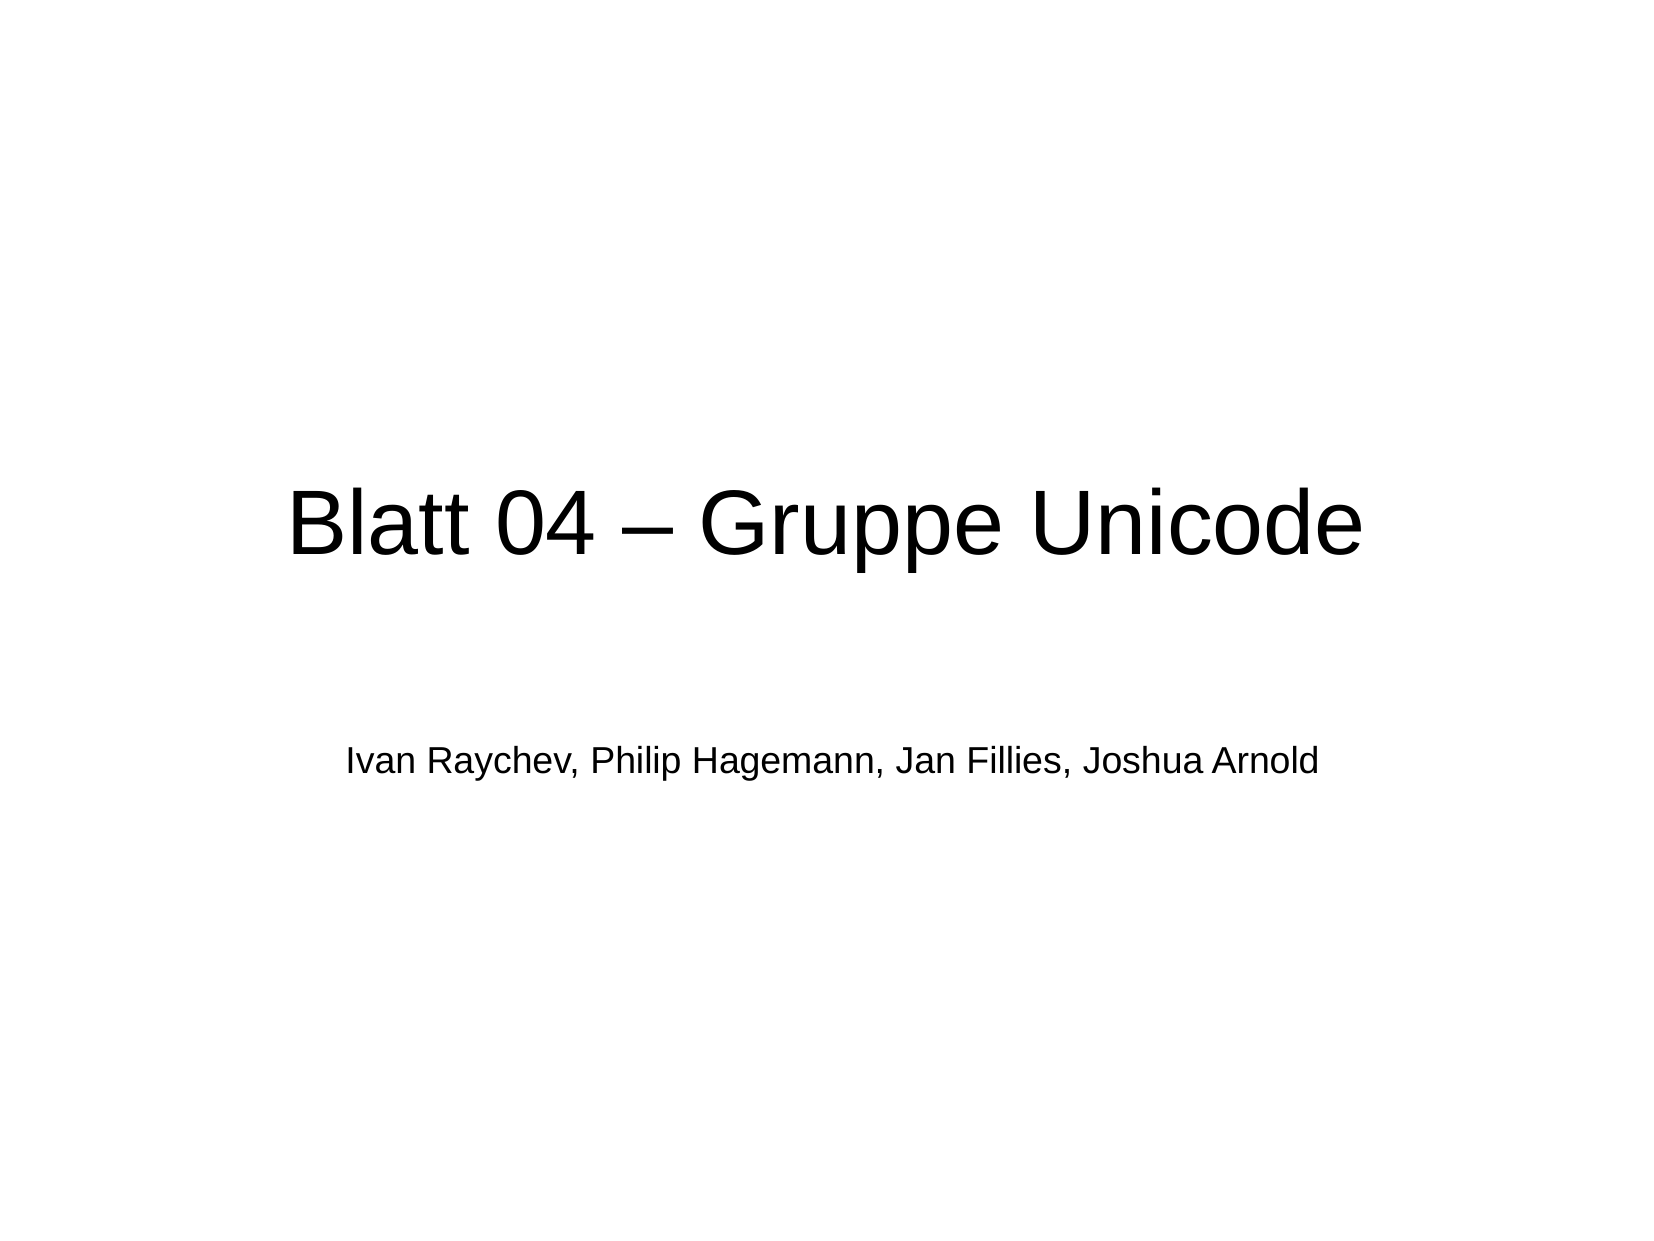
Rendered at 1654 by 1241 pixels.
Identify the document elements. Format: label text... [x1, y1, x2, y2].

text_box Ivan Raychev, Philip Hagemann, Jan Fillies, Joshua Arnold [330, 732, 1359, 832]
title [82, 685, 1571, 893]
title Blatt 04 – Gruppe Unicode [82, 418, 1571, 626]
